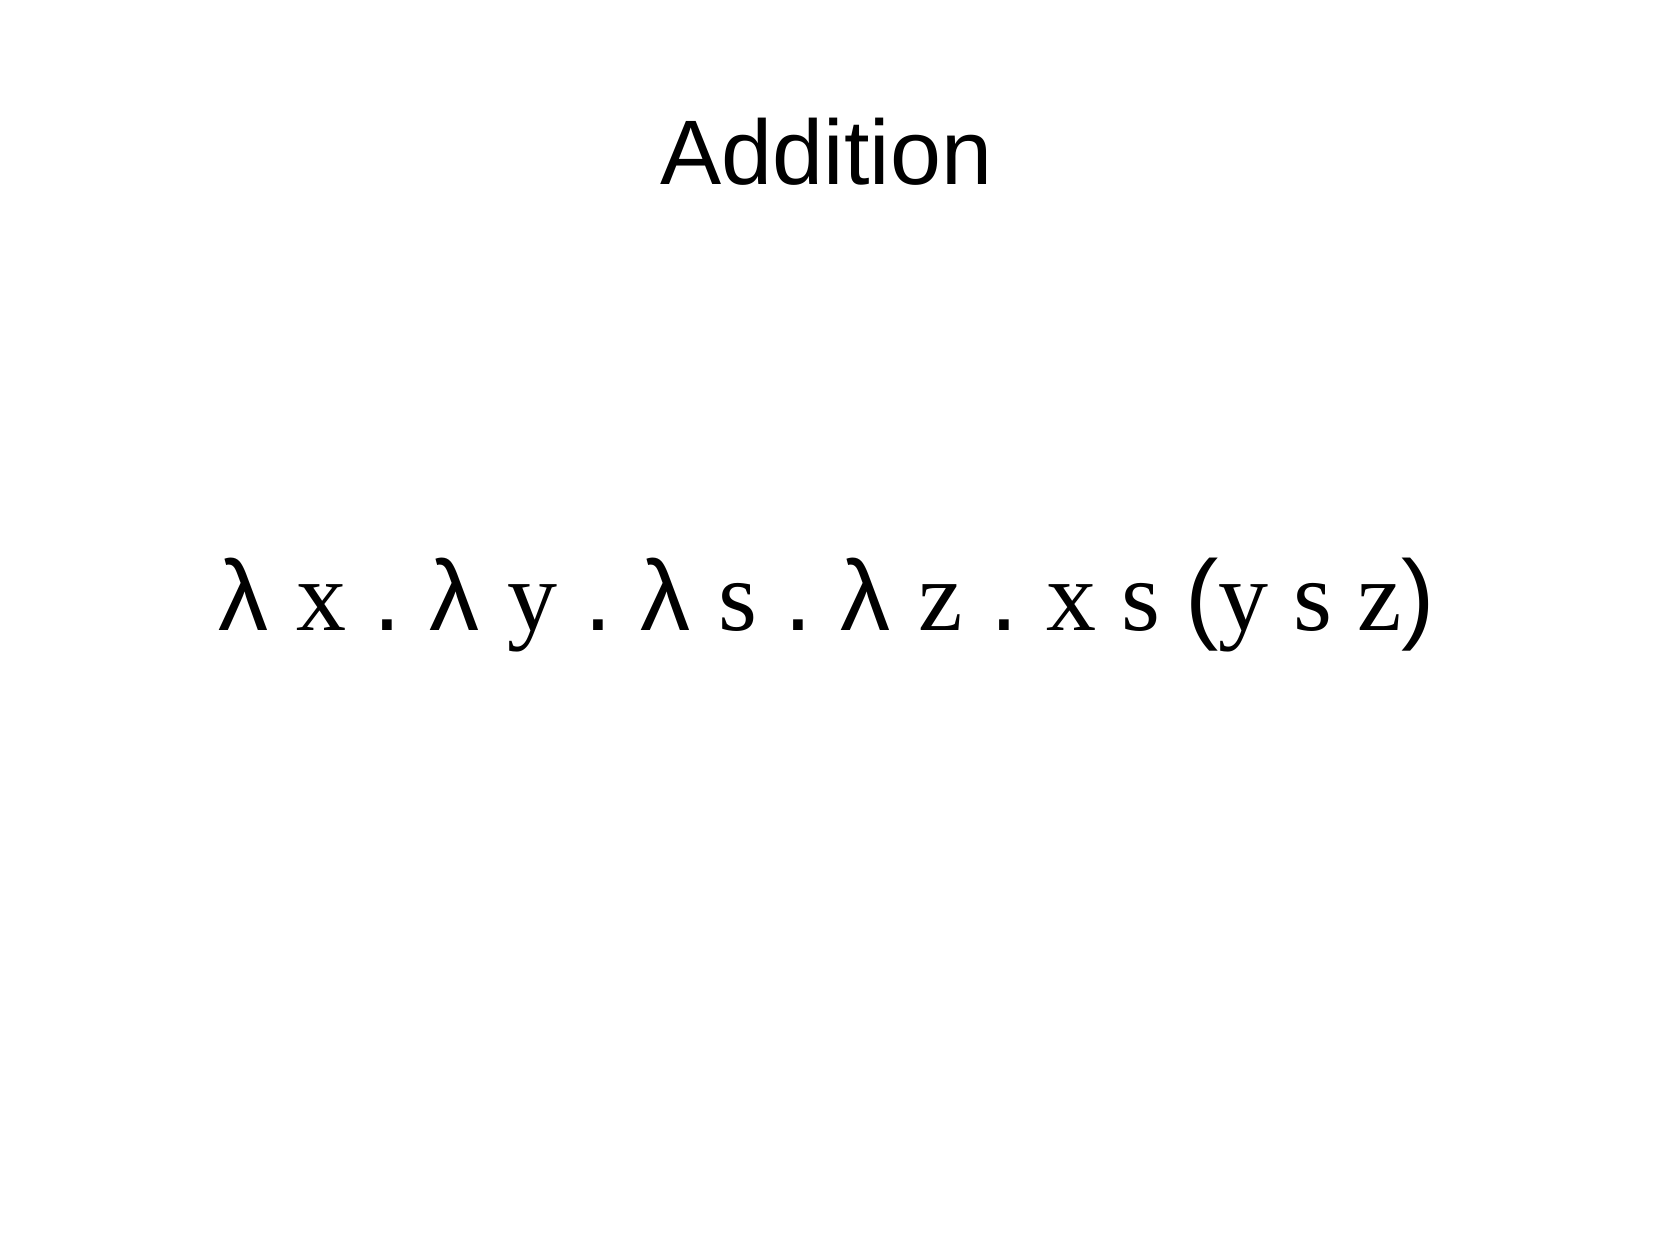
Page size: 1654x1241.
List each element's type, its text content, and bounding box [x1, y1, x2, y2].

title Addition [82, 49, 1571, 257]
list λ x . λ y . λ s . λ z . x s (y s z) [106, 539, 1547, 701]
